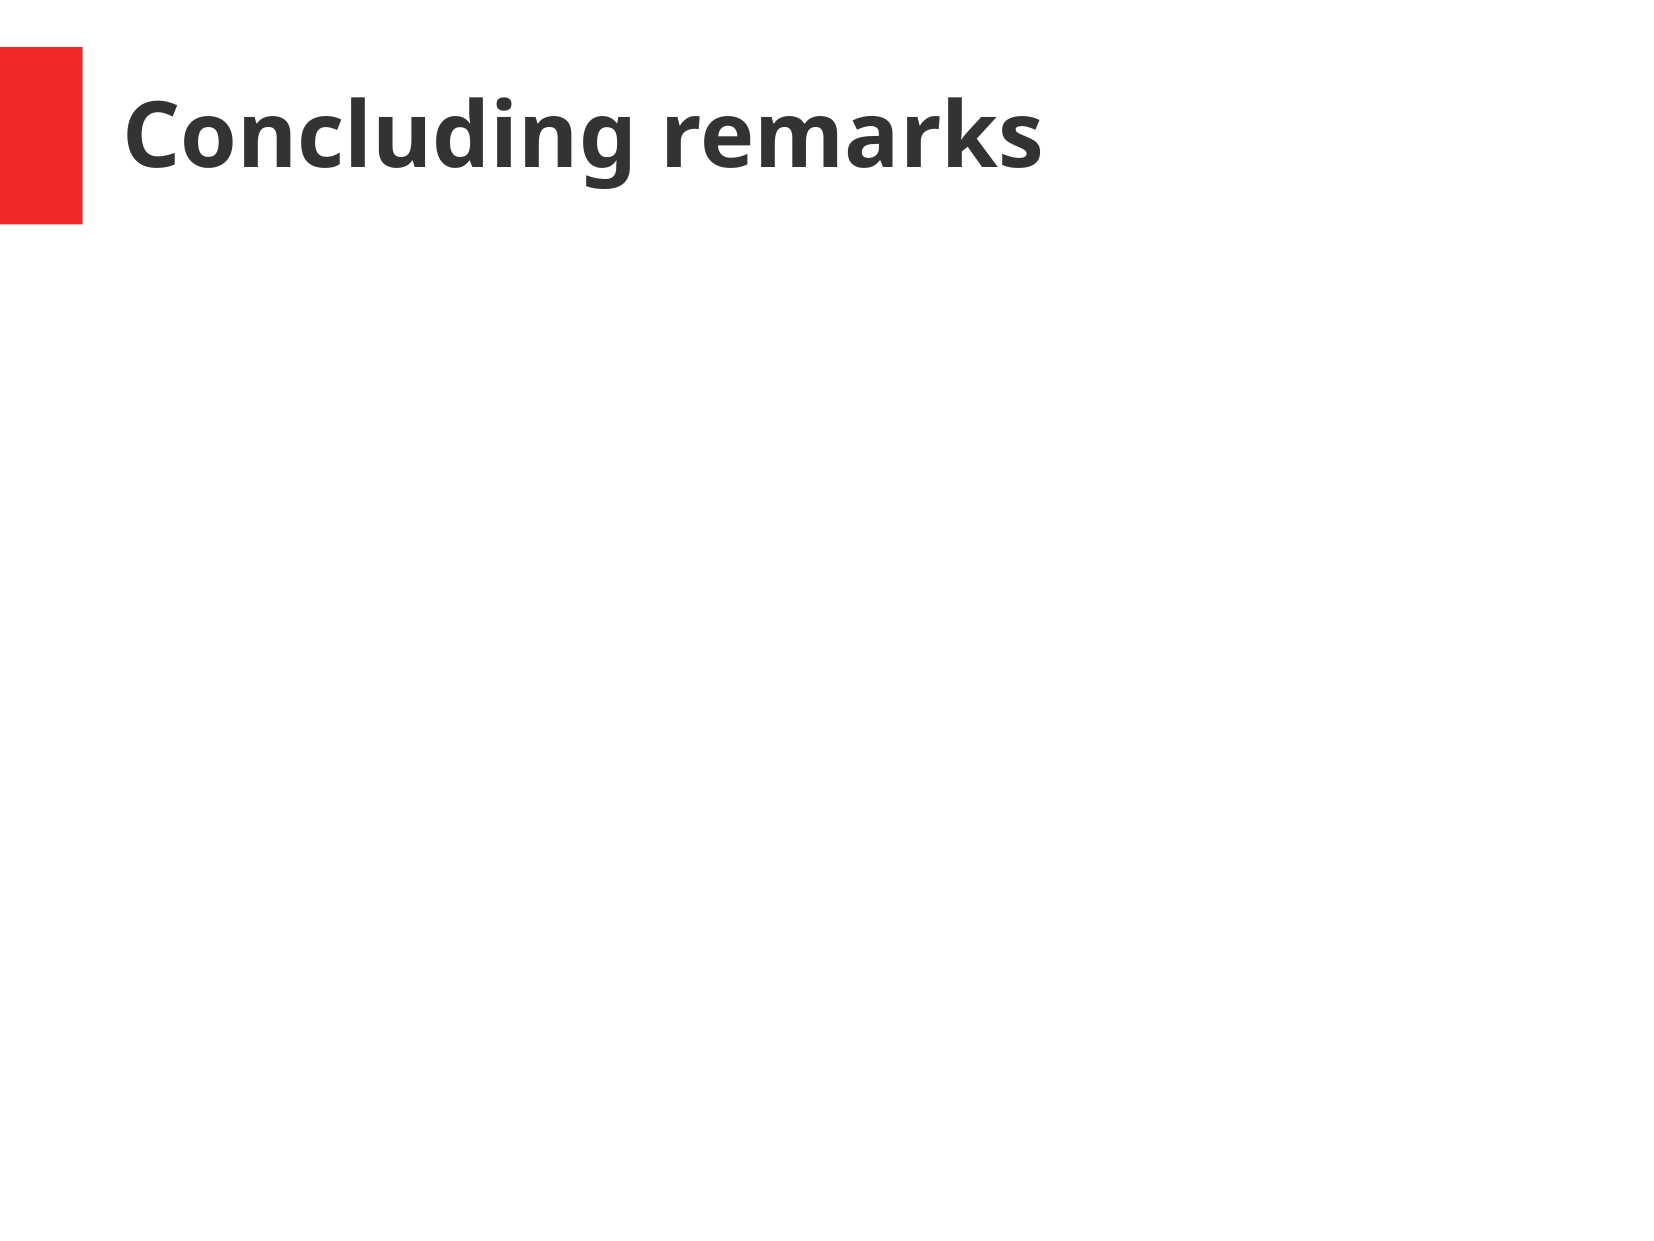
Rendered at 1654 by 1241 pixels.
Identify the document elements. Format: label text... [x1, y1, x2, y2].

text_box Concluding remarks [107, 68, 1654, 195]
